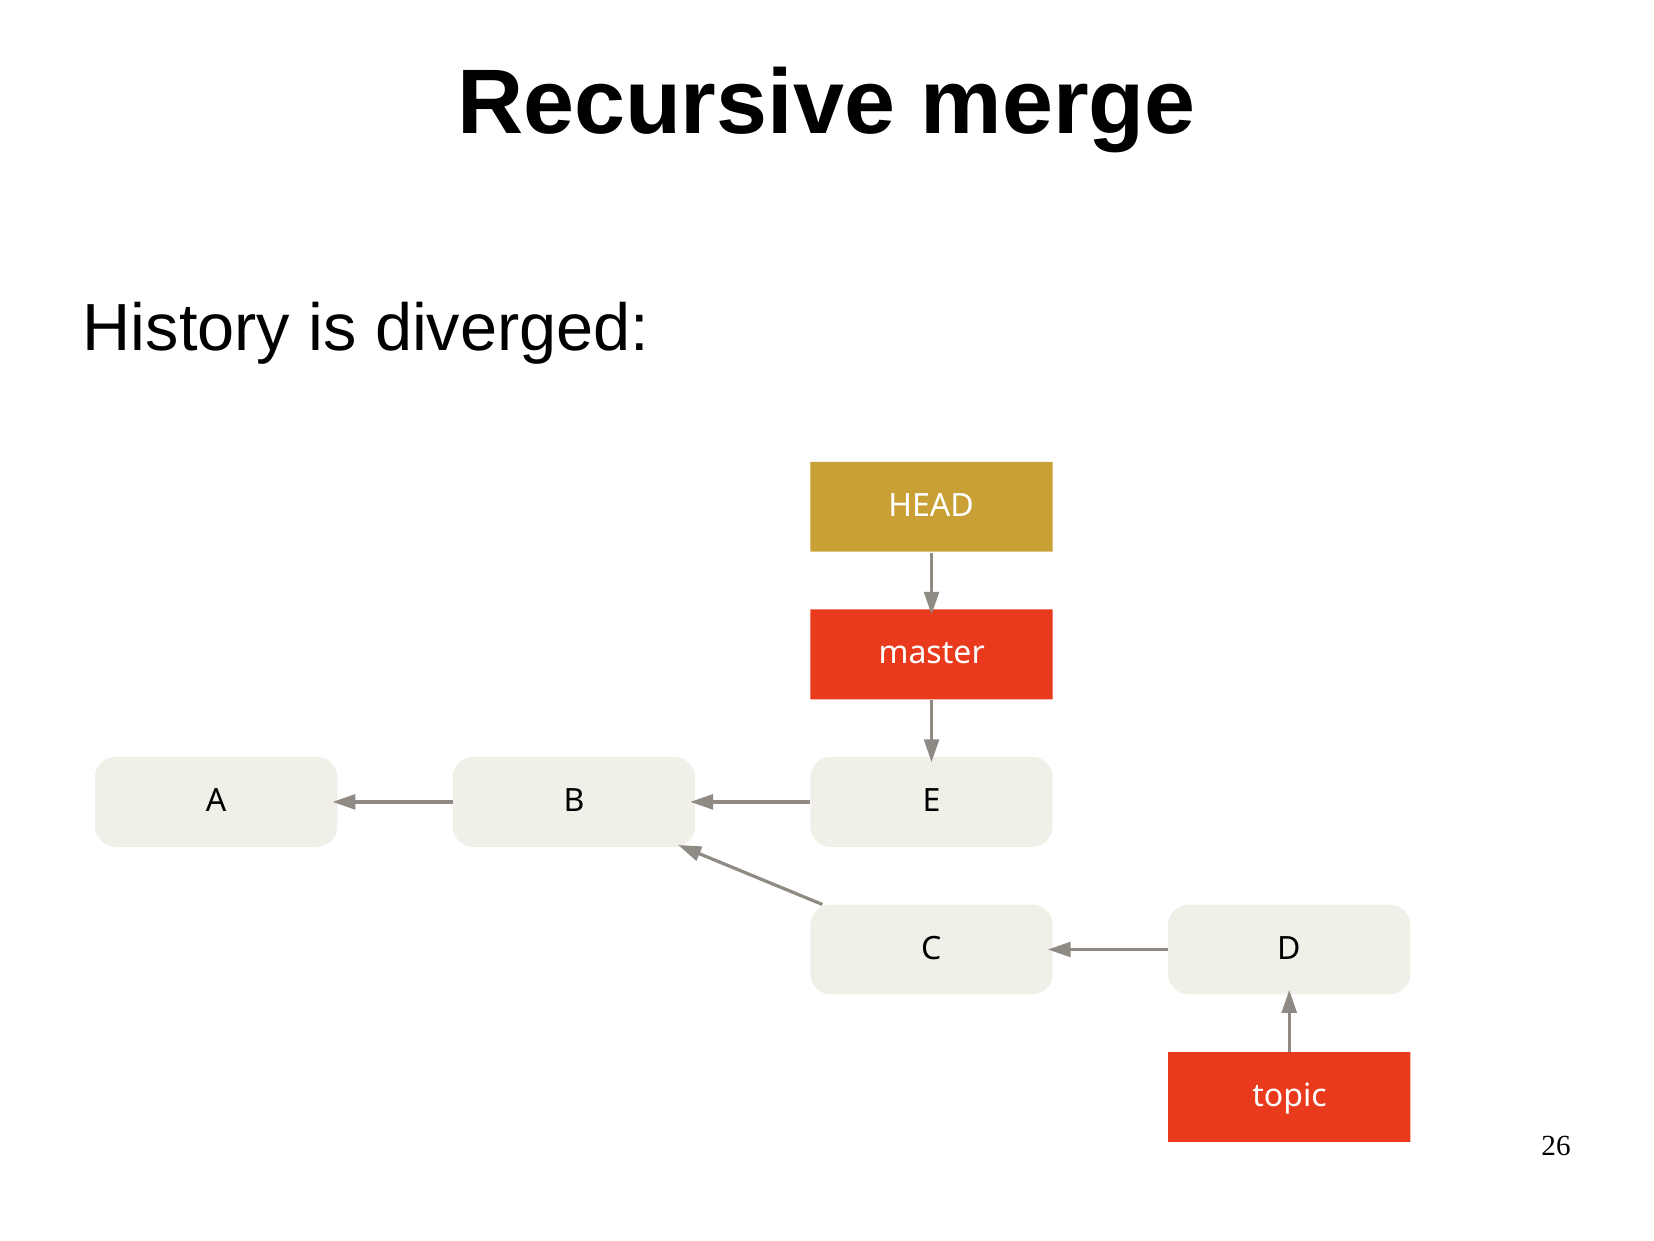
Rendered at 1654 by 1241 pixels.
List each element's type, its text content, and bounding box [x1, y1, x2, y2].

picture [88, 429, 1418, 1149]
list History is diverged: [82, 290, 1571, 366]
title Recursive merge [82, 49, 1571, 257]
